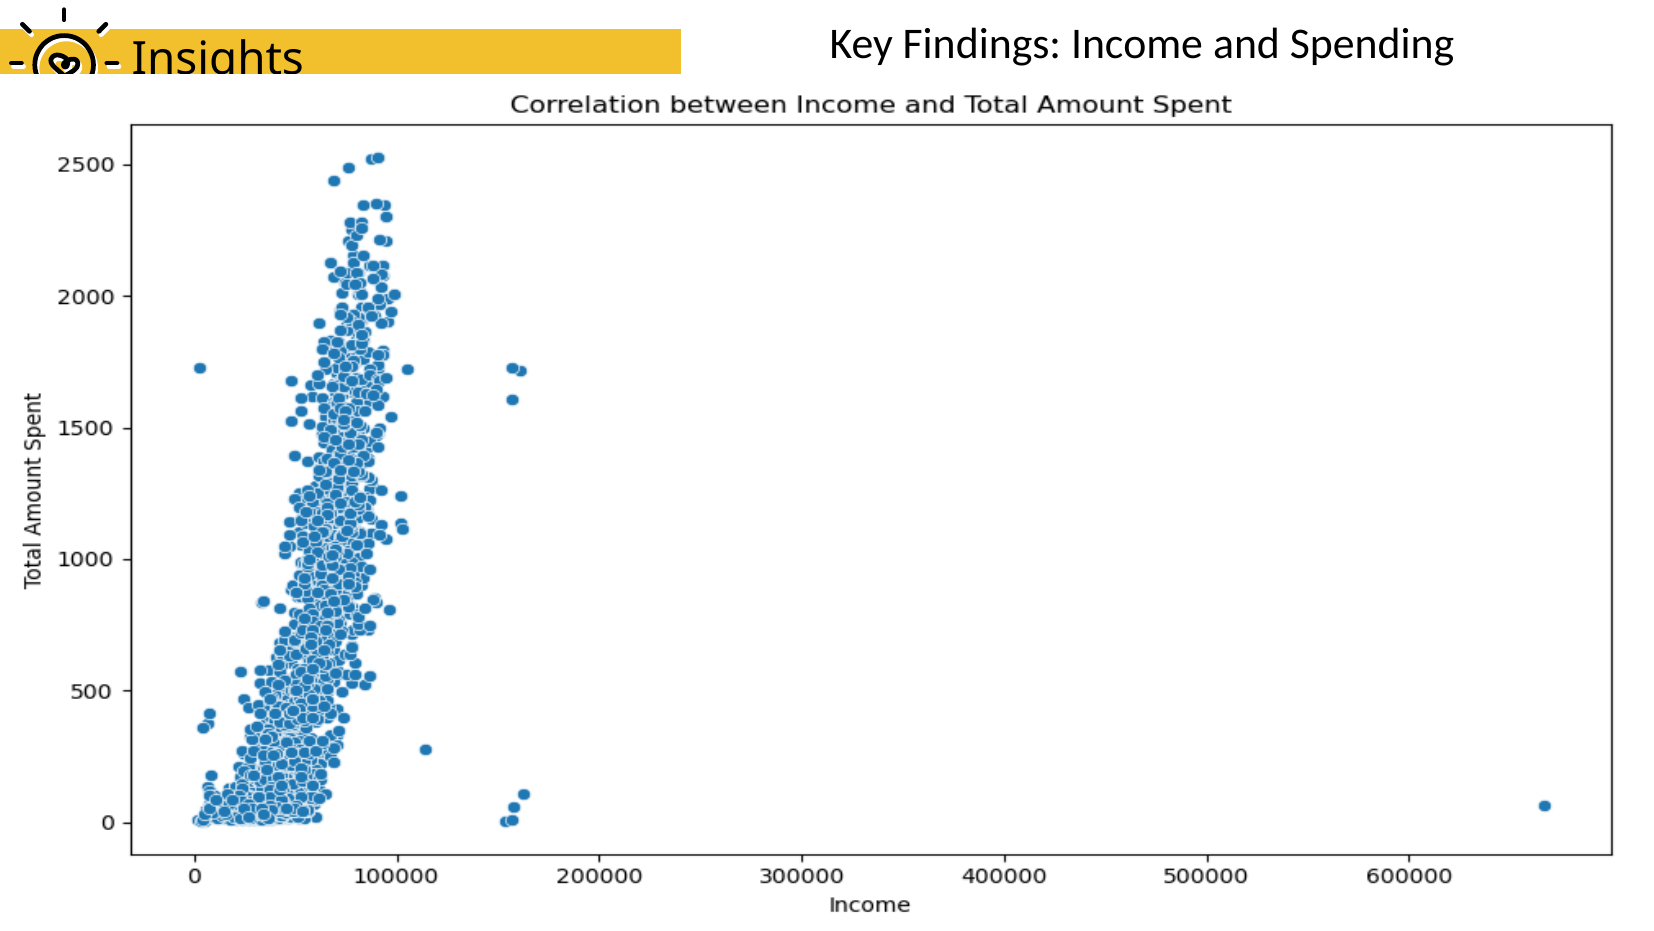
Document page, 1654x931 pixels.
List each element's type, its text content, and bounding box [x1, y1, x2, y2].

title Key Findings: Income and Spending [671, 0, 1613, 74]
picture [0, 74, 1636, 931]
title Insights [131, 16, 578, 74]
